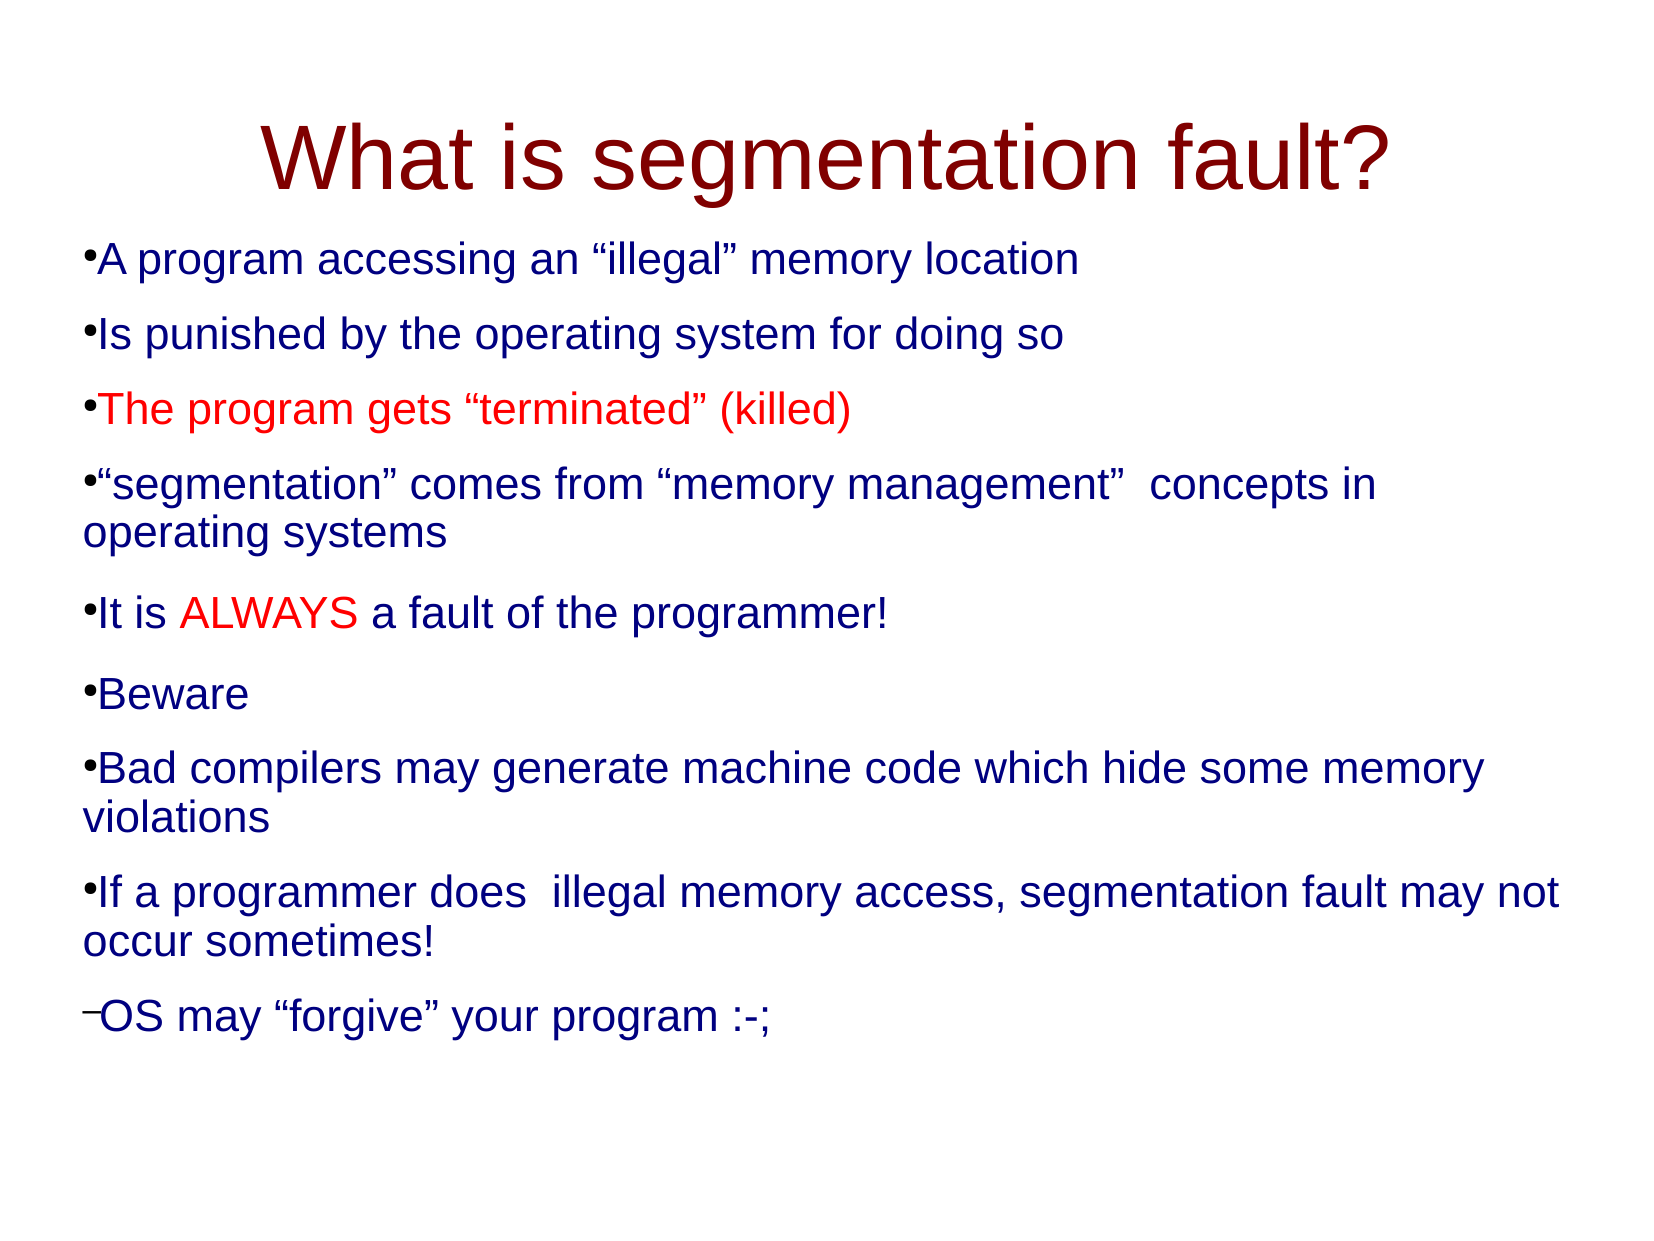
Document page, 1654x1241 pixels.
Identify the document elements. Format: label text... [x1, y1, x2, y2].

title What is segmentation fault? [82, 49, 1571, 229]
list A program accessing an “illegal” memory location Is punished by the operating system for doing so The program gets “terminated” (killed) “segmentation” comes from “memory management” concepts in operating systems It is ALWAYS a fault of the programmer! Beware Bad compilers may generate machine code which hide some memory violations If a programmer does illegal memory access, segmentation fault may not occur sometimes! OS may “forgive” your program :-; [82, 229, 1571, 1049]
